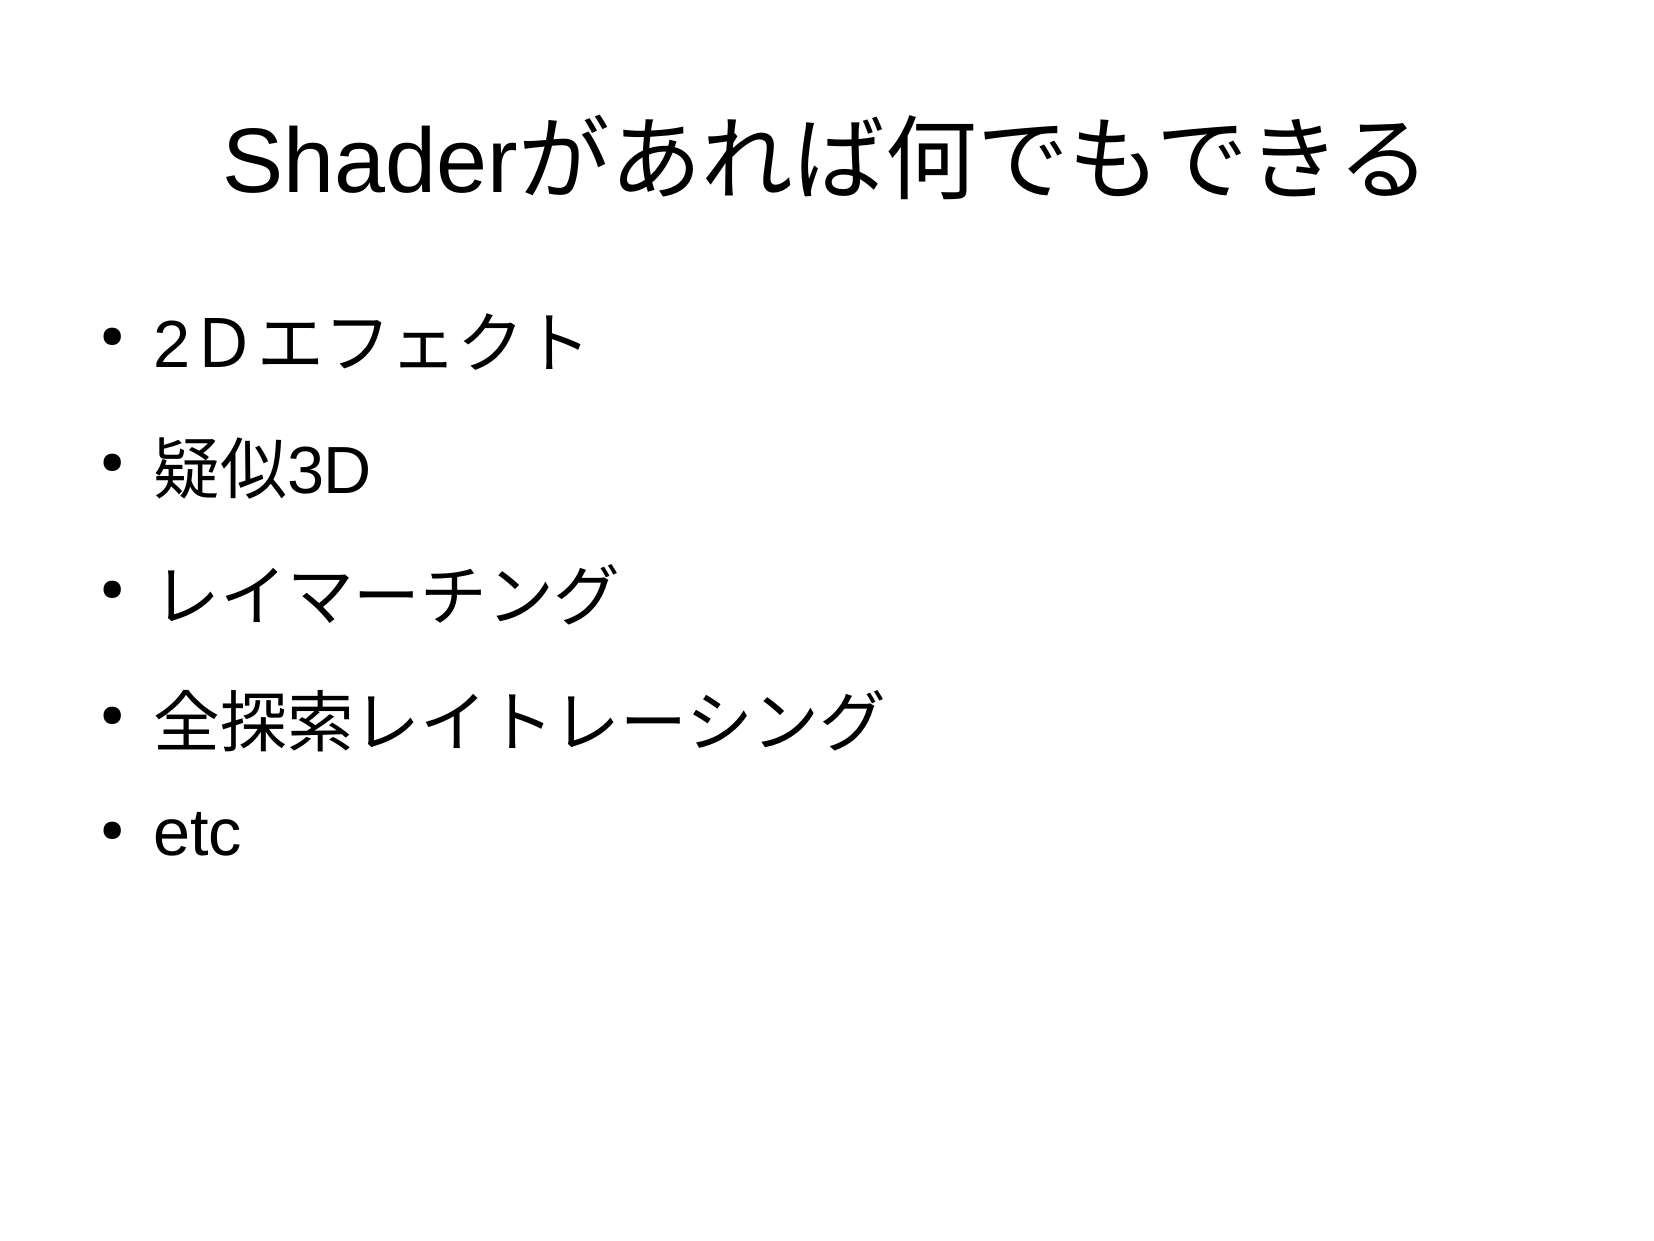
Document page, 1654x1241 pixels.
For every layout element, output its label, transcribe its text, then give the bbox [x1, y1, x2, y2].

title Shaderがあれば何でもできる [82, 49, 1571, 257]
list 2Ｄエフェクト 疑似3D レイマーチング 全探索レイトレーシング etc [82, 290, 1571, 1010]
